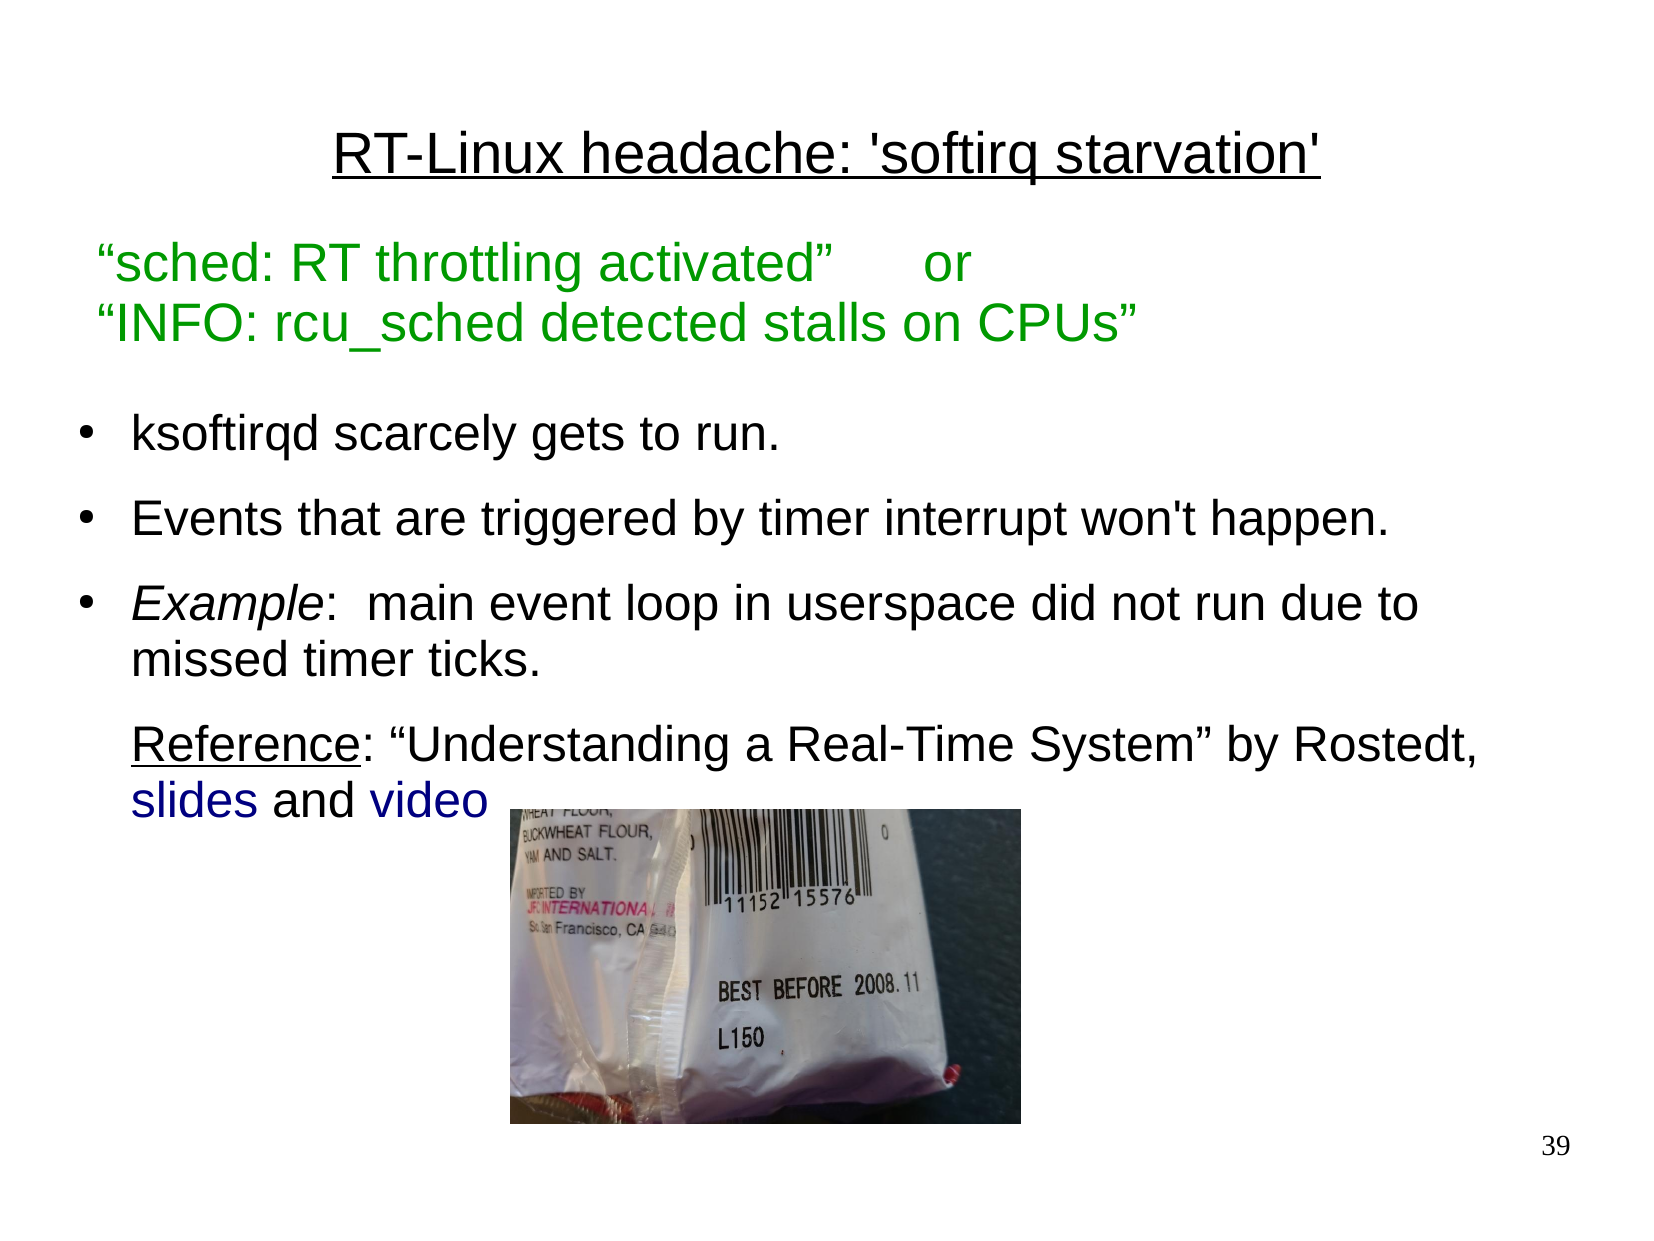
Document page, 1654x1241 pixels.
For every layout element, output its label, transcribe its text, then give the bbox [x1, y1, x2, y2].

text_box “sched: RT throttling activated” or “INFO: rcu_sched detected stalls on CPUs” [82, 225, 1471, 361]
title RT-Linux headache: 'softirq starvation' [82, 49, 1571, 257]
picture [510, 809, 1021, 1124]
list ksoftirqd scarcely gets to run. Events that are triggered by timer interrupt won't happen. Example: main event loop in userspace did not run due to missed timer ticks. Reference: “Understanding a Real-Time System” by Rostedt, slides and video [60, 405, 1571, 1010]
